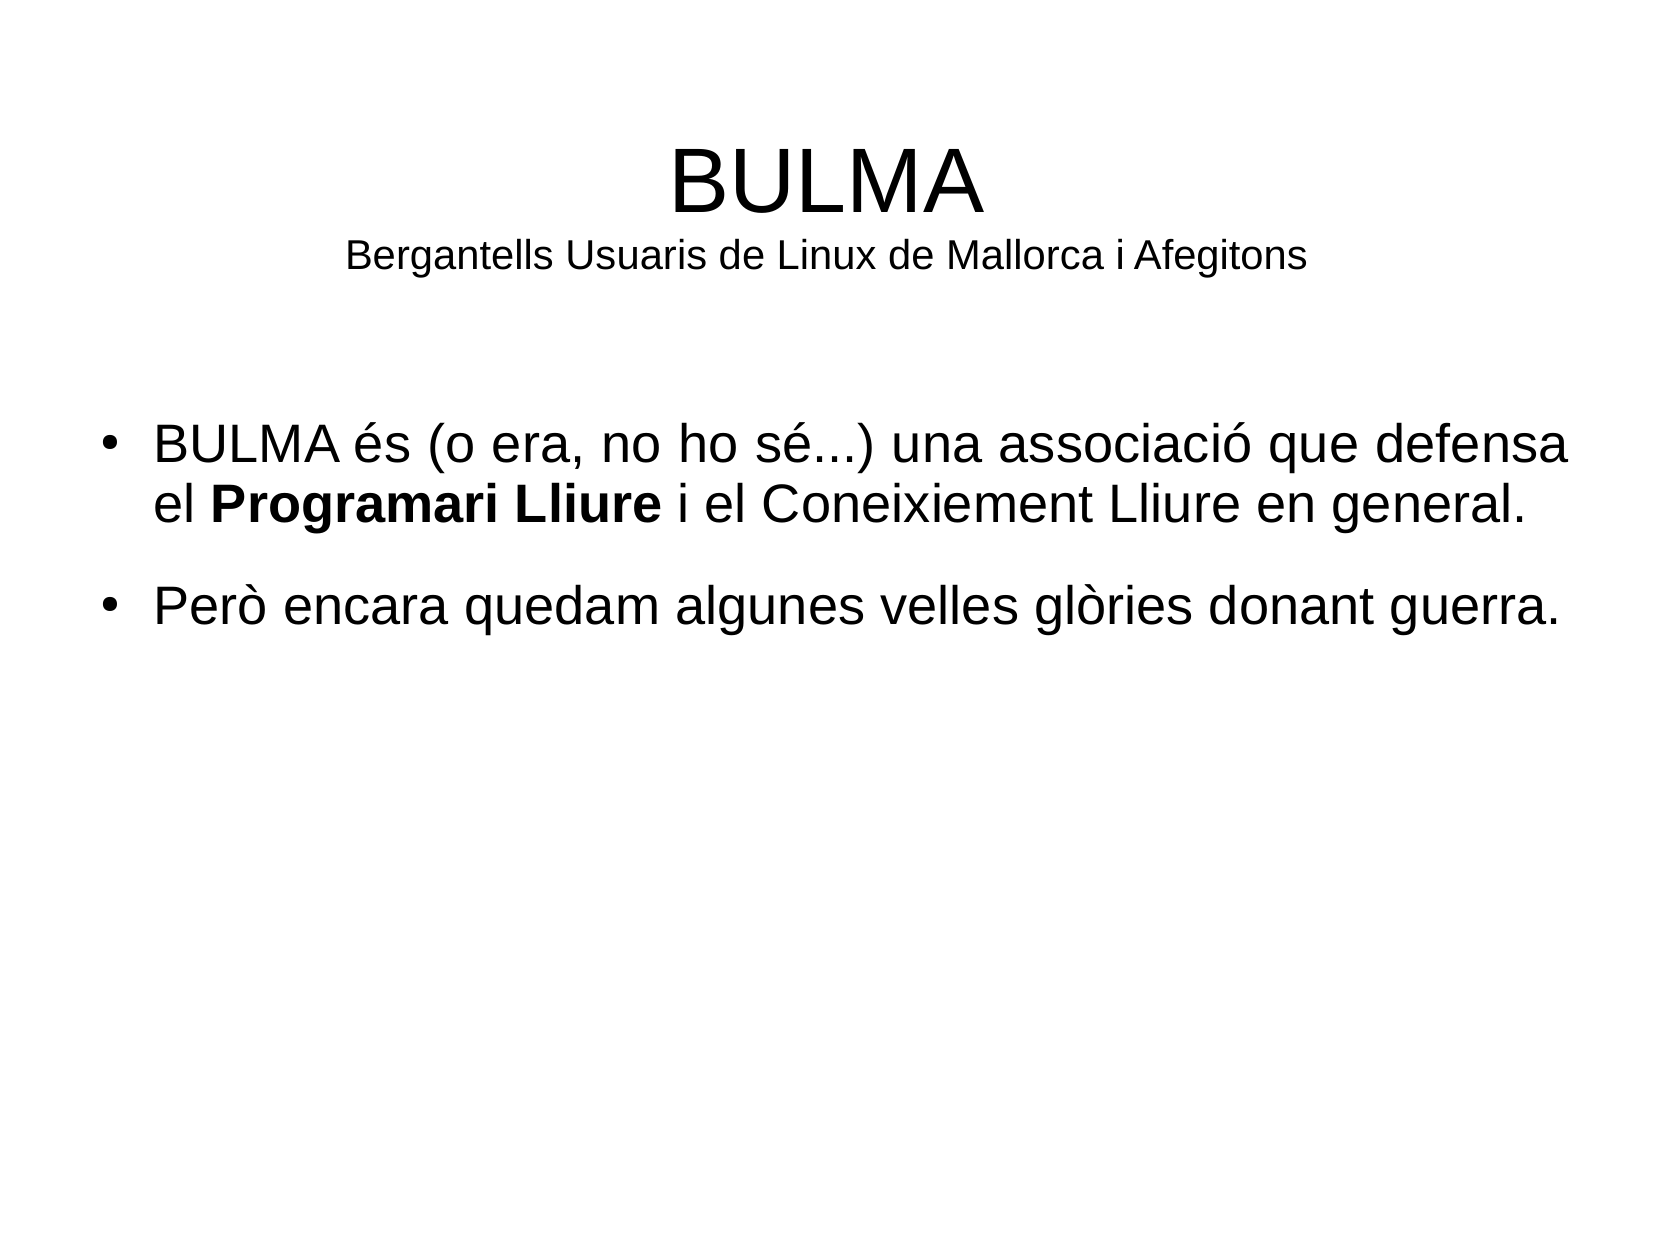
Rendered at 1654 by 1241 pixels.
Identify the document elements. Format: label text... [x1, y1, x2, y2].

list BULMA és (o era, no ho sé...) una associació que defensa el Programari Lliure i el Coneixiement Lliure en general. Però encara quedam algunes velles glòries donant guerra. [82, 413, 1571, 1133]
title BULMA Bergantells Usuaris de Linux de Mallorca i Afegitons [82, 100, 1571, 308]
